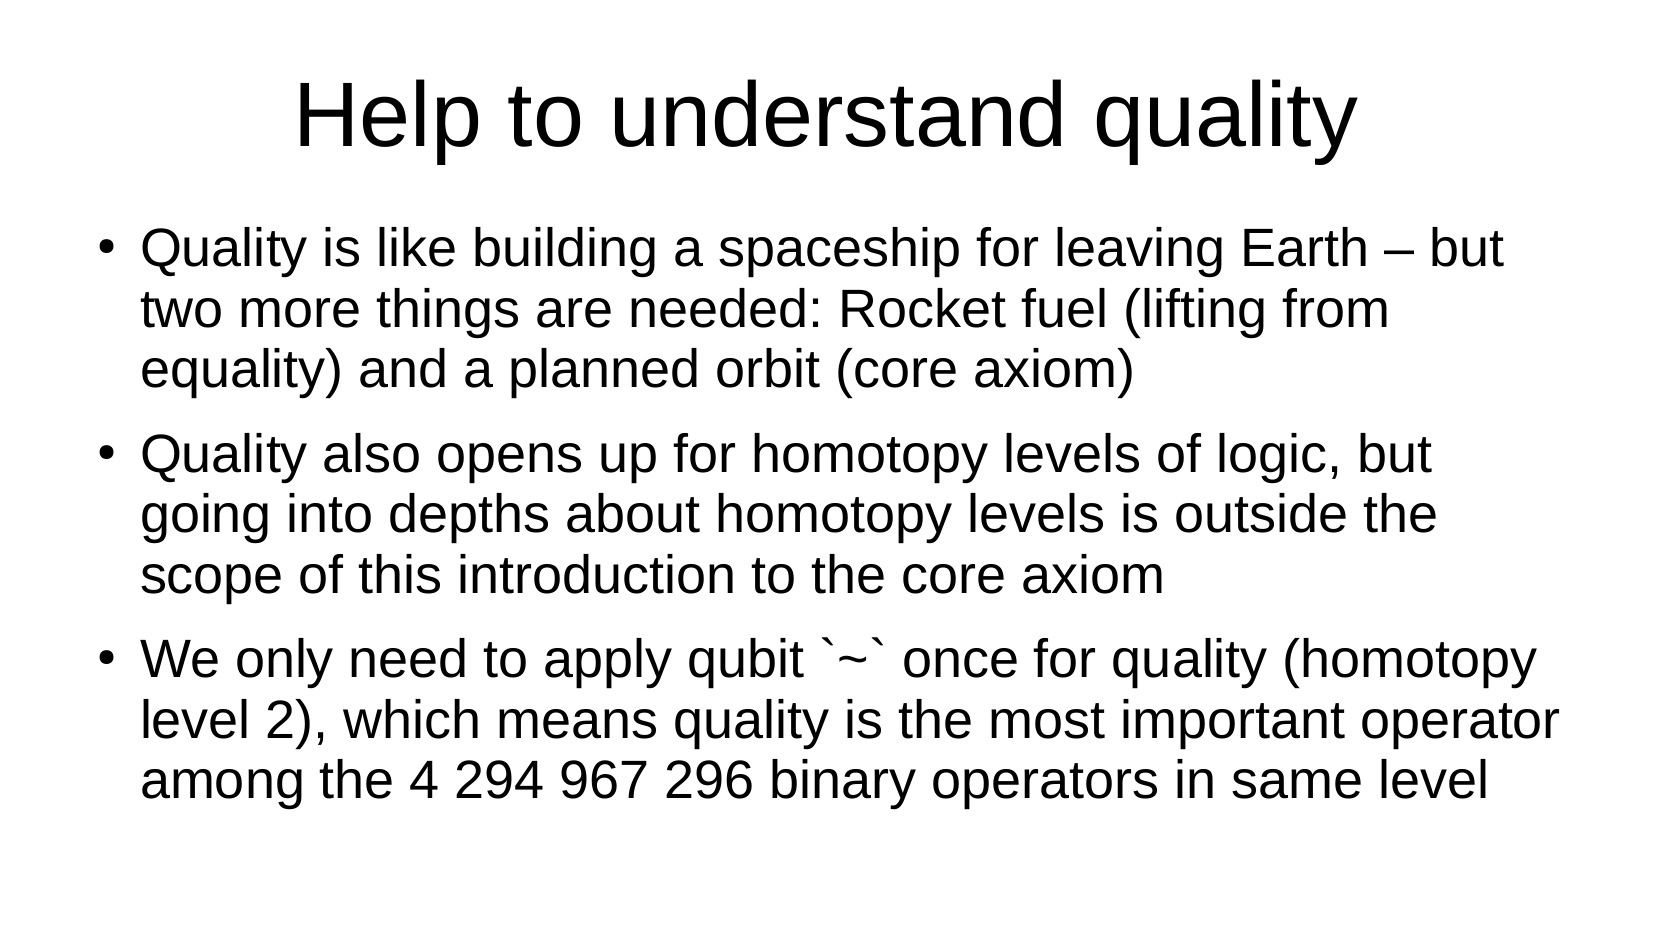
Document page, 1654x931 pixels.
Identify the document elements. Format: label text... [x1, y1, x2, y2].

list Quality is like building a spaceship for leaving Earth – but two more things are needed: Rocket fuel (lifting from equality) and a planned orbit (core axiom) Quality also opens up for homotopy levels of logic, but going into depths about homotopy levels is outside the scope of this introduction to the core axiom We only need to apply qubit `~` once for quality (homotopy level 2), which means quality is the most important operator among the 4 294 967 296 binary operators in same level [82, 217, 1571, 863]
title Help to understand quality [82, 37, 1571, 193]
